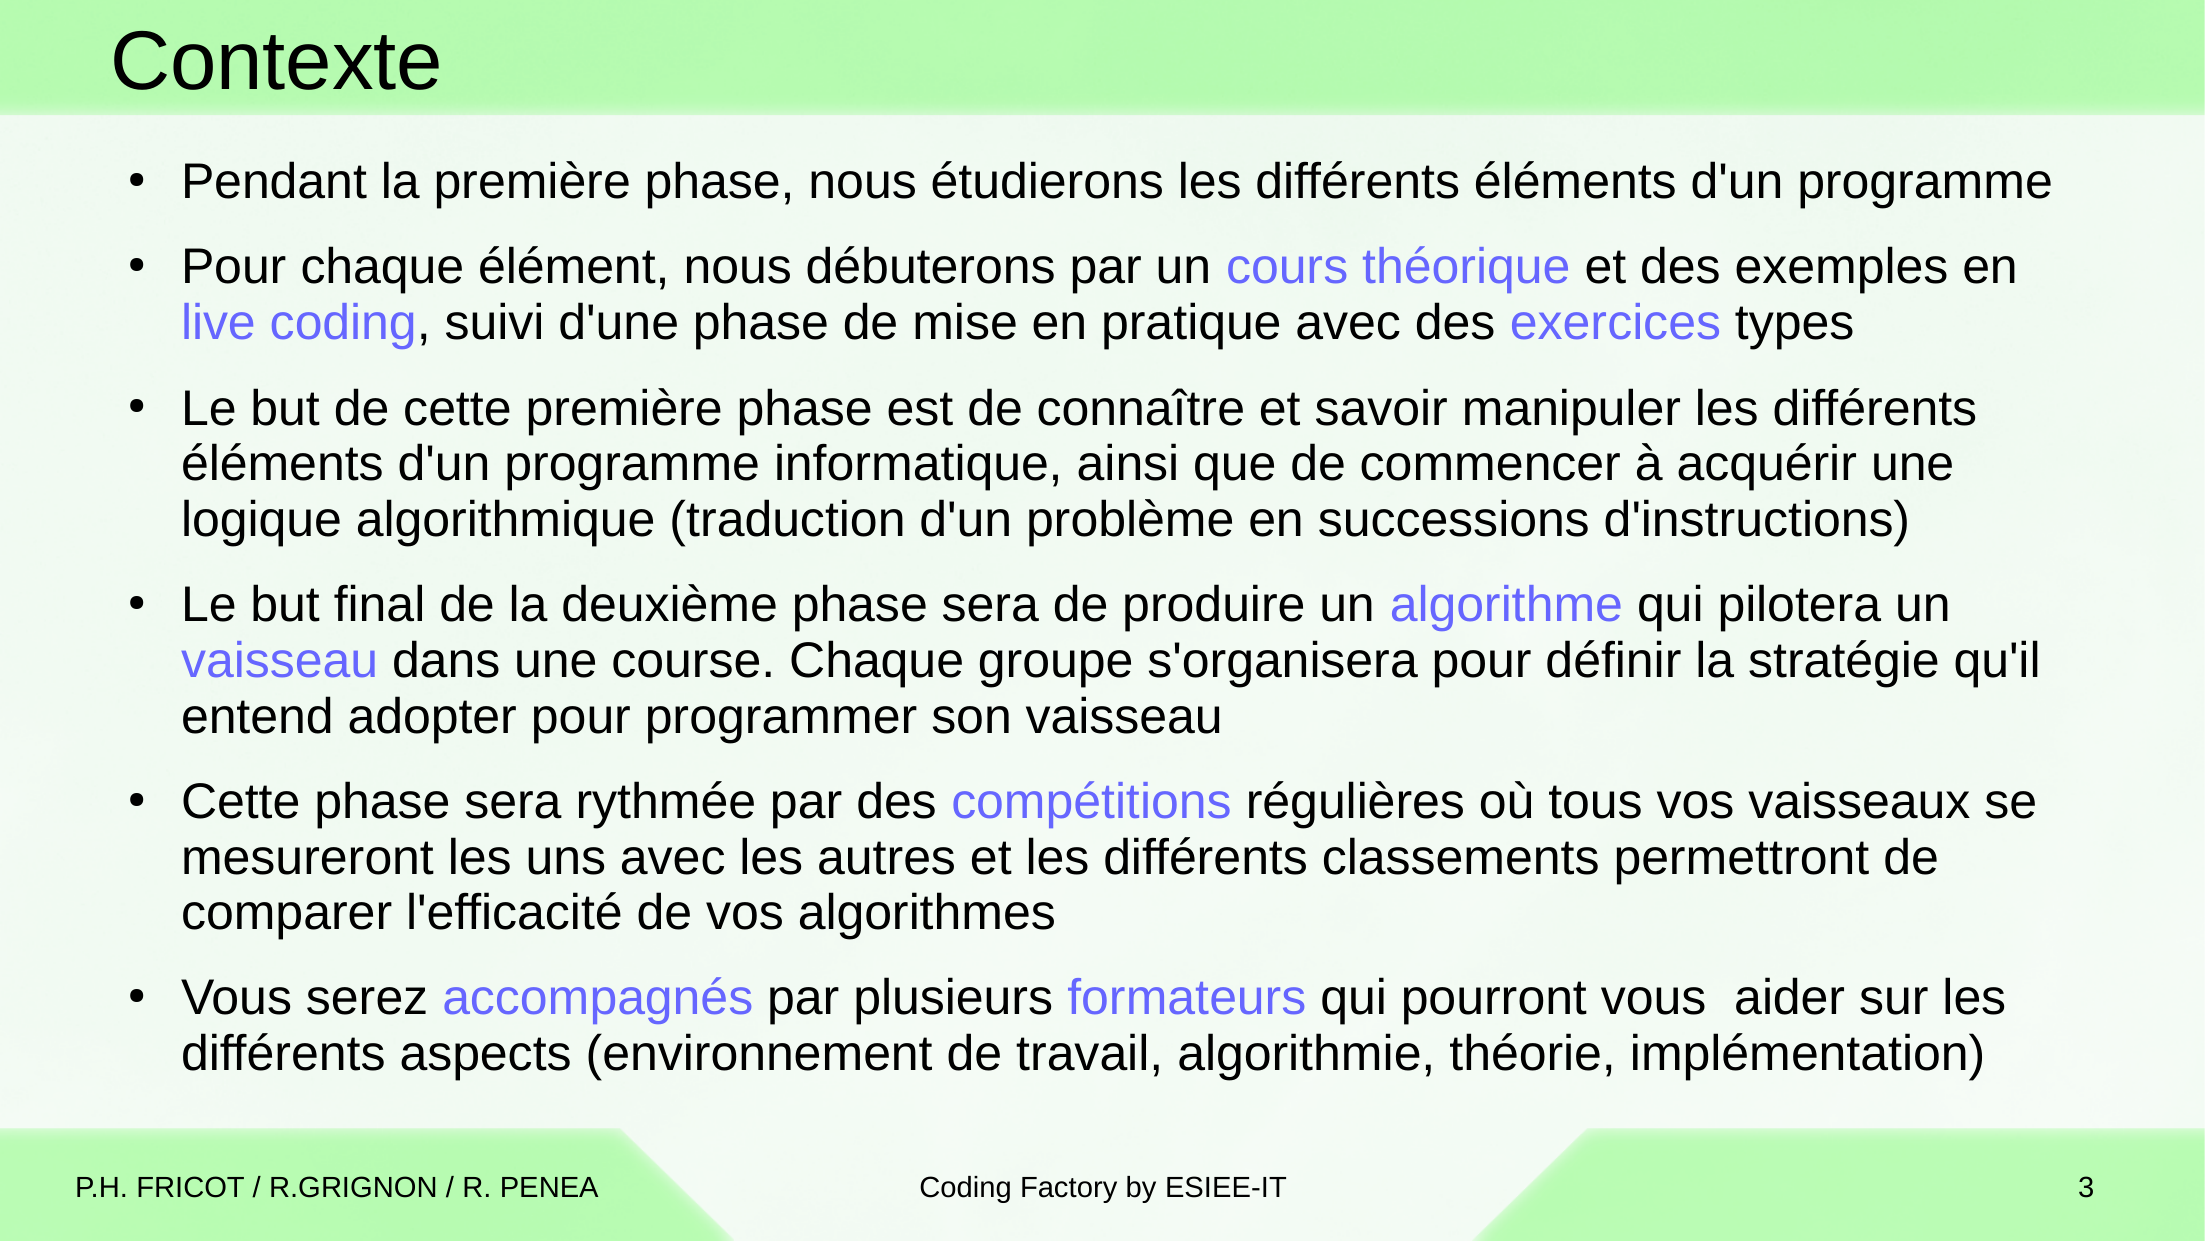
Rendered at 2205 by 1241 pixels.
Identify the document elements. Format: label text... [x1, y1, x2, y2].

title Contexte [110, 49, 2095, 224]
picture [0, 0, 2205, 1241]
list Pendant la première phase, nous étudierons les différents éléments d'un programme Pour chaque élément, nous débuterons par un cours théorique et des exemples en live coding, suivi d'une phase de mise en pratique avec des exercices types Le but de cette première phase est de connaître et savoir manipuler les différents éléments d'un programme informatique, ainsi que de commencer à acquérir une logique algorithmique (traduction d'un problème en successions d'instructions) Le but final de la deuxième phase sera de produire un algorithme qui pilotera un vaisseau dans une course. Chaque groupe s'organisera pour définir la stratégie qu'il entend adopter pour programmer son vaisseau Cette phase sera rythmée par des compétitions régulières où tous vos vaisseaux se mesureront les uns avec les autres et les différents classements permettront de comparer l'efficacité de vos algorithmes Vous serez accompagnés par plusieurs formateurs qui pourront vous aider sur les différents aspects (environnement de travail, algorithmie, théorie, implémentation) [110, 224, 2095, 1167]
